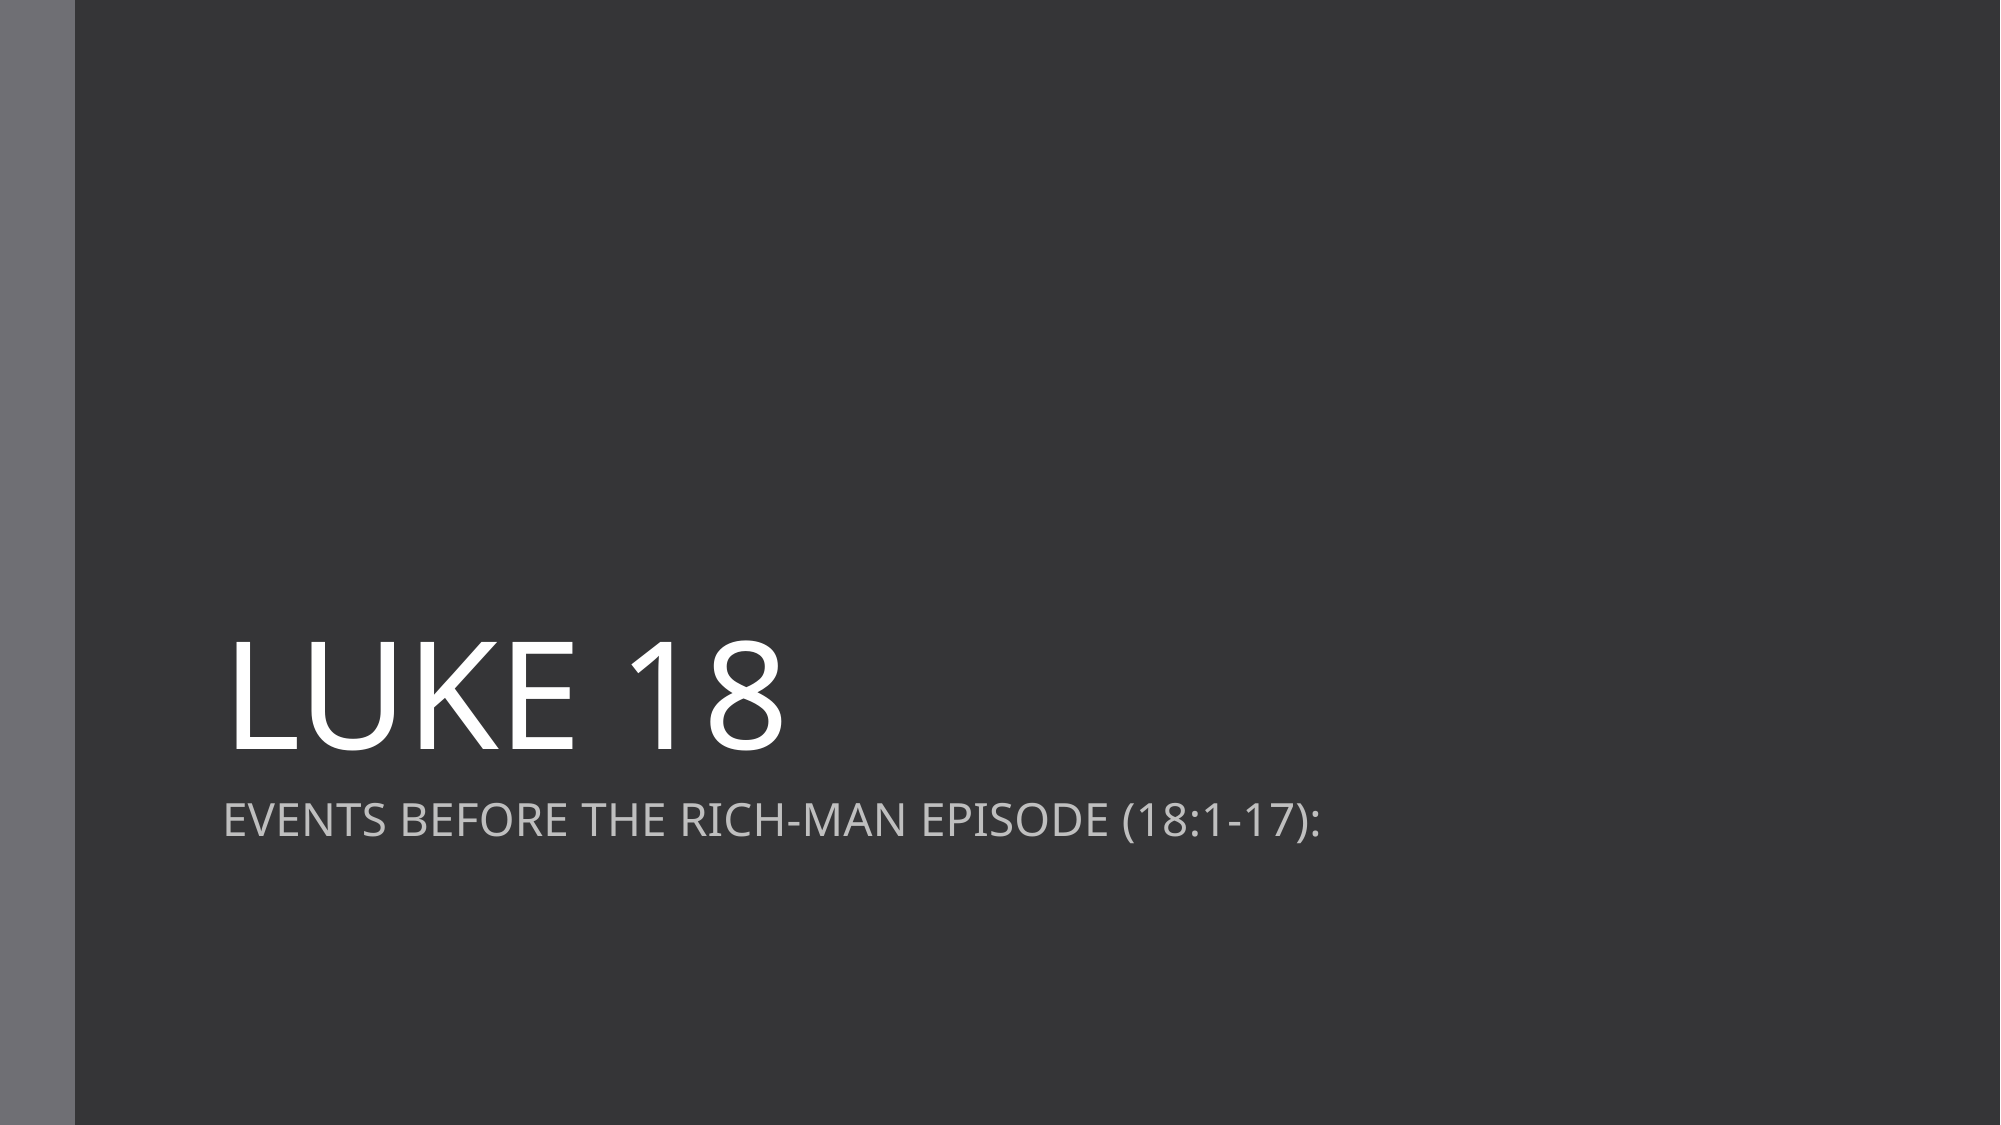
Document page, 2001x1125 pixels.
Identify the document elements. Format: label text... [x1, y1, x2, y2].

subtitle EVENTS BEFORE THE RICH-MAN EPISODE (18:1-17): [206, 787, 1752, 1066]
title LUKE 18 [206, 124, 1752, 787]
